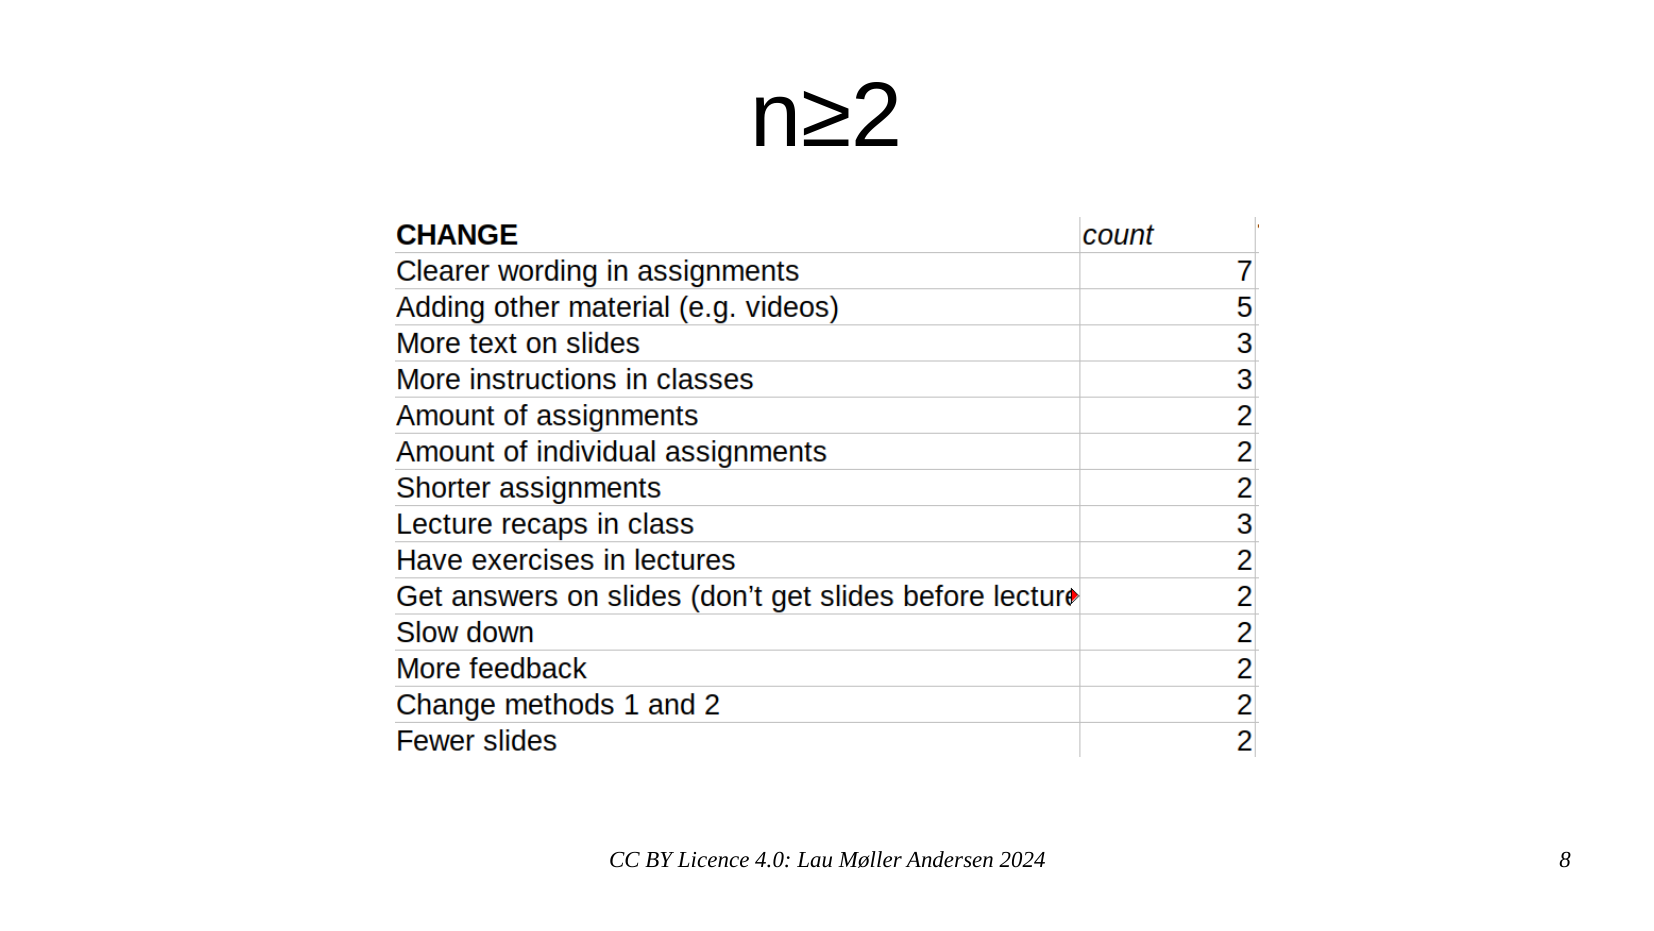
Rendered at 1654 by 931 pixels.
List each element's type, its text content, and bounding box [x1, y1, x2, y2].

title n≥2 [82, 37, 1571, 193]
picture [395, 217, 1259, 758]
